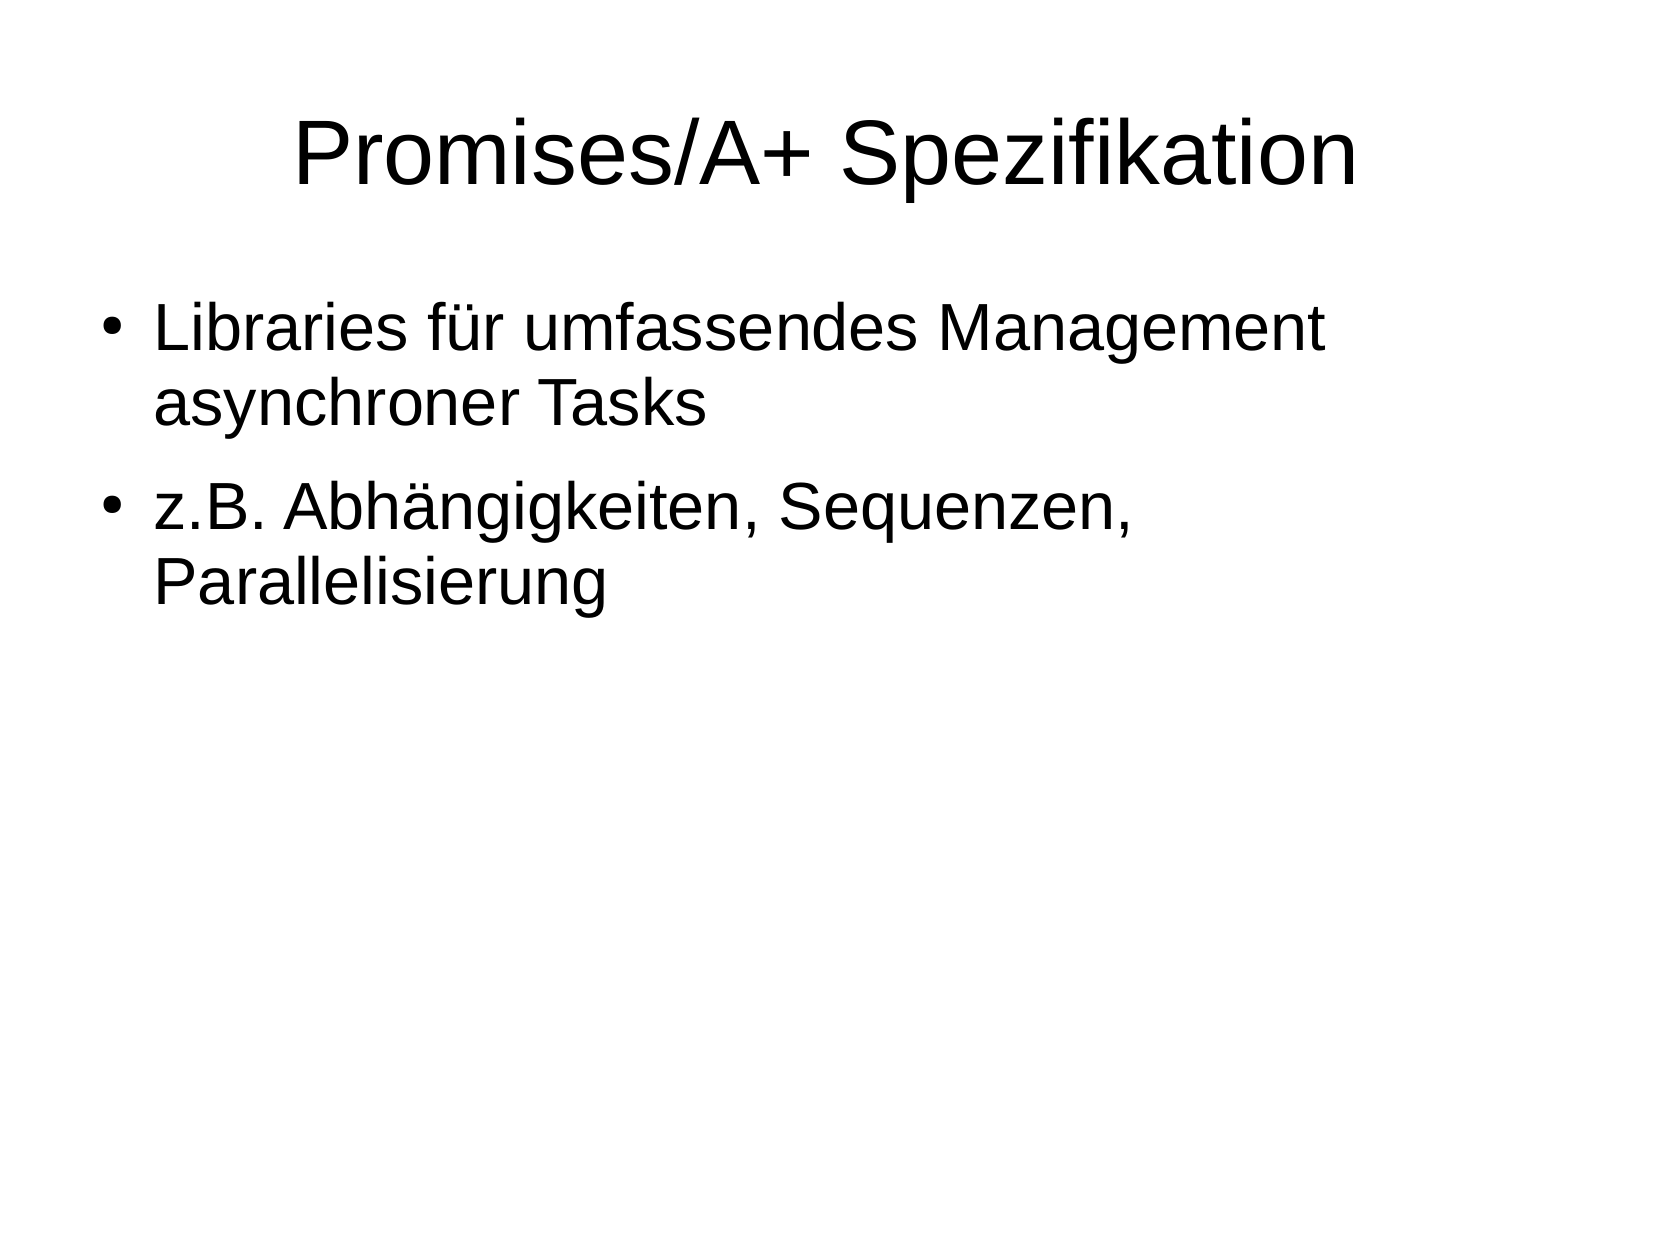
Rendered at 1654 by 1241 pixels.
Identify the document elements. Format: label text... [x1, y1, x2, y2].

list Libraries für umfassendes Management asynchroner Tasks z.B. Abhängigkeiten, Sequenzen, Parallelisierung [82, 290, 1571, 1010]
title Promises/A+ Spezifikation [82, 49, 1571, 257]
